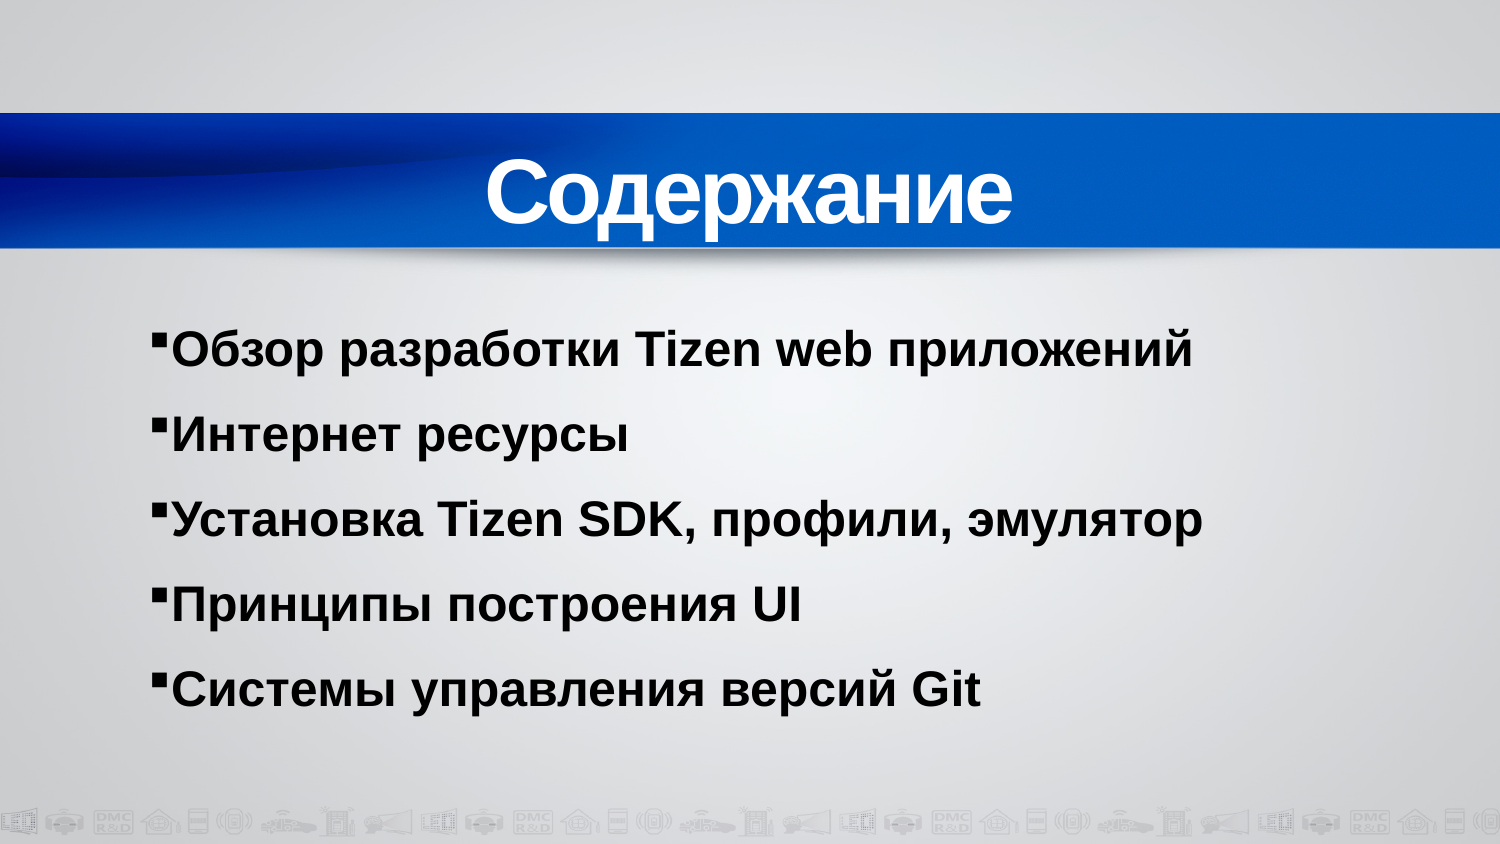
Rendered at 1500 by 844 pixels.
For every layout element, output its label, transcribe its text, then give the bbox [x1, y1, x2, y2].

picture [0, 0, 1500, 844]
text_box Обзор разработки Tizen web приложений Интернет ресурсы Установка Tizen SDK, профили, эмулятор Принципы построения UI Системы управления версий Git [75, 309, 1475, 725]
title Содержание [112, 102, 1388, 271]
